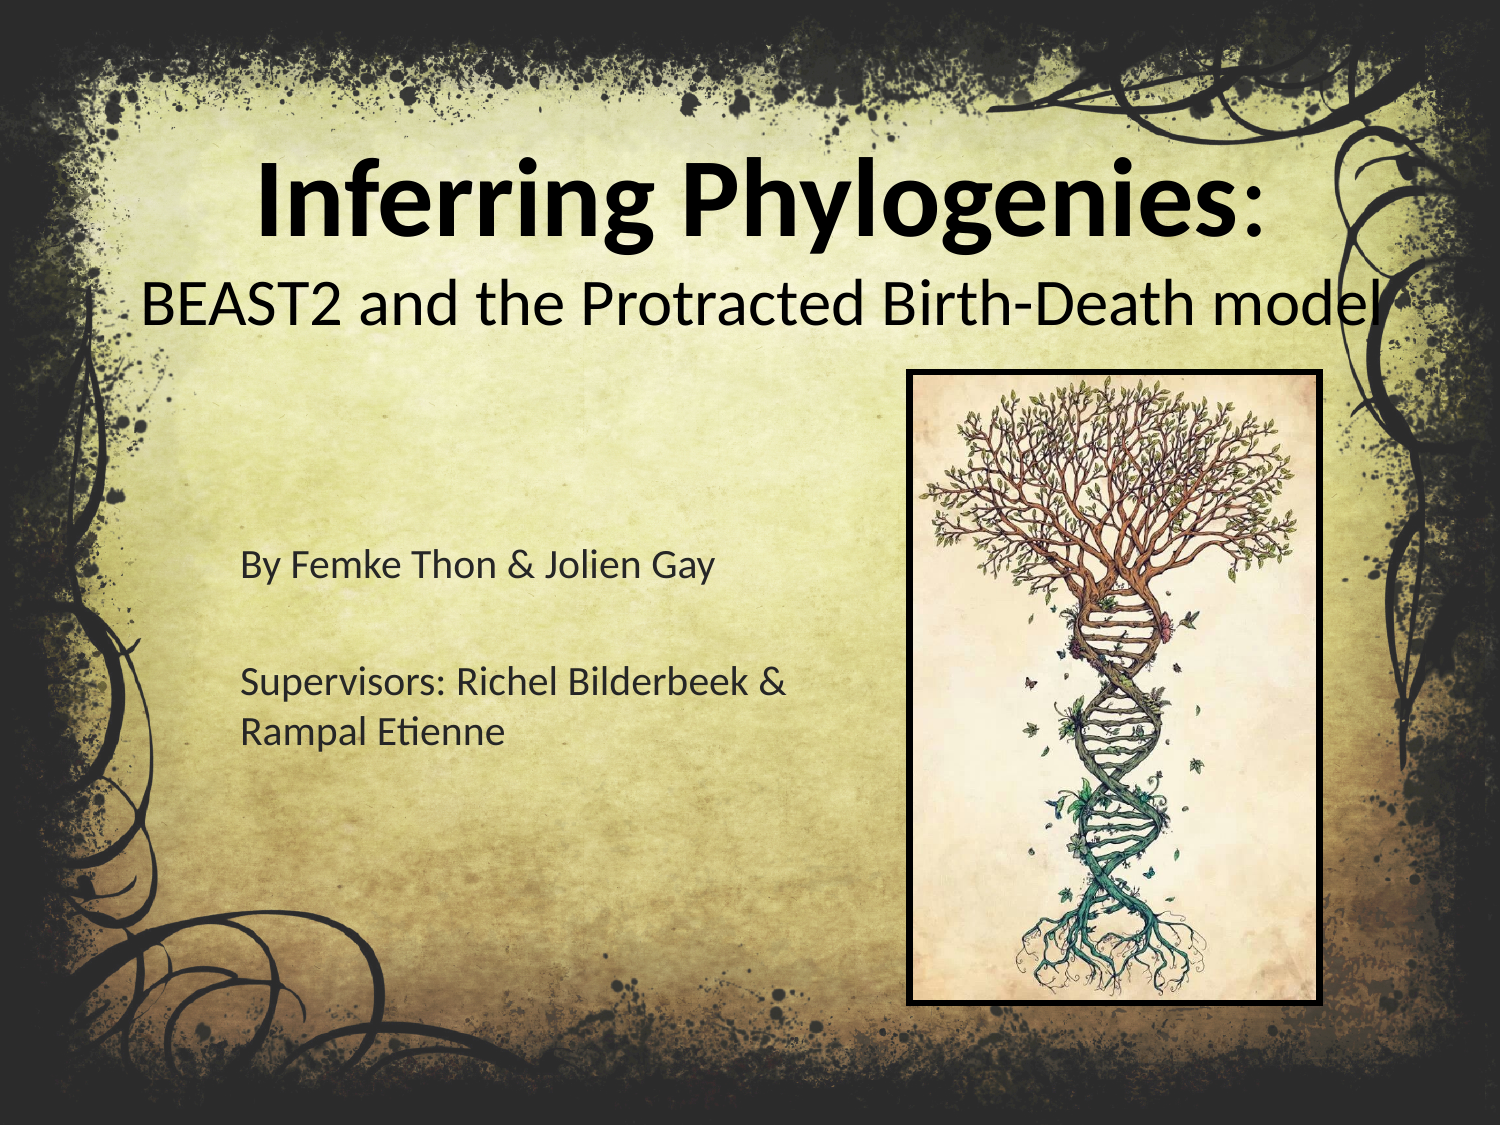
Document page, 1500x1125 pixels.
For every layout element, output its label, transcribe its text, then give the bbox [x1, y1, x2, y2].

picture [0, 0, 1500, 1125]
title Inferring Phylogenies: BEAST2 and the Protracted Birth-Death model [112, 37, 1413, 425]
subtitle By Femke Thon & Jolien Gay Supervisors: Richel Bilderbeek & Rampal Etienne [225, 412, 906, 813]
